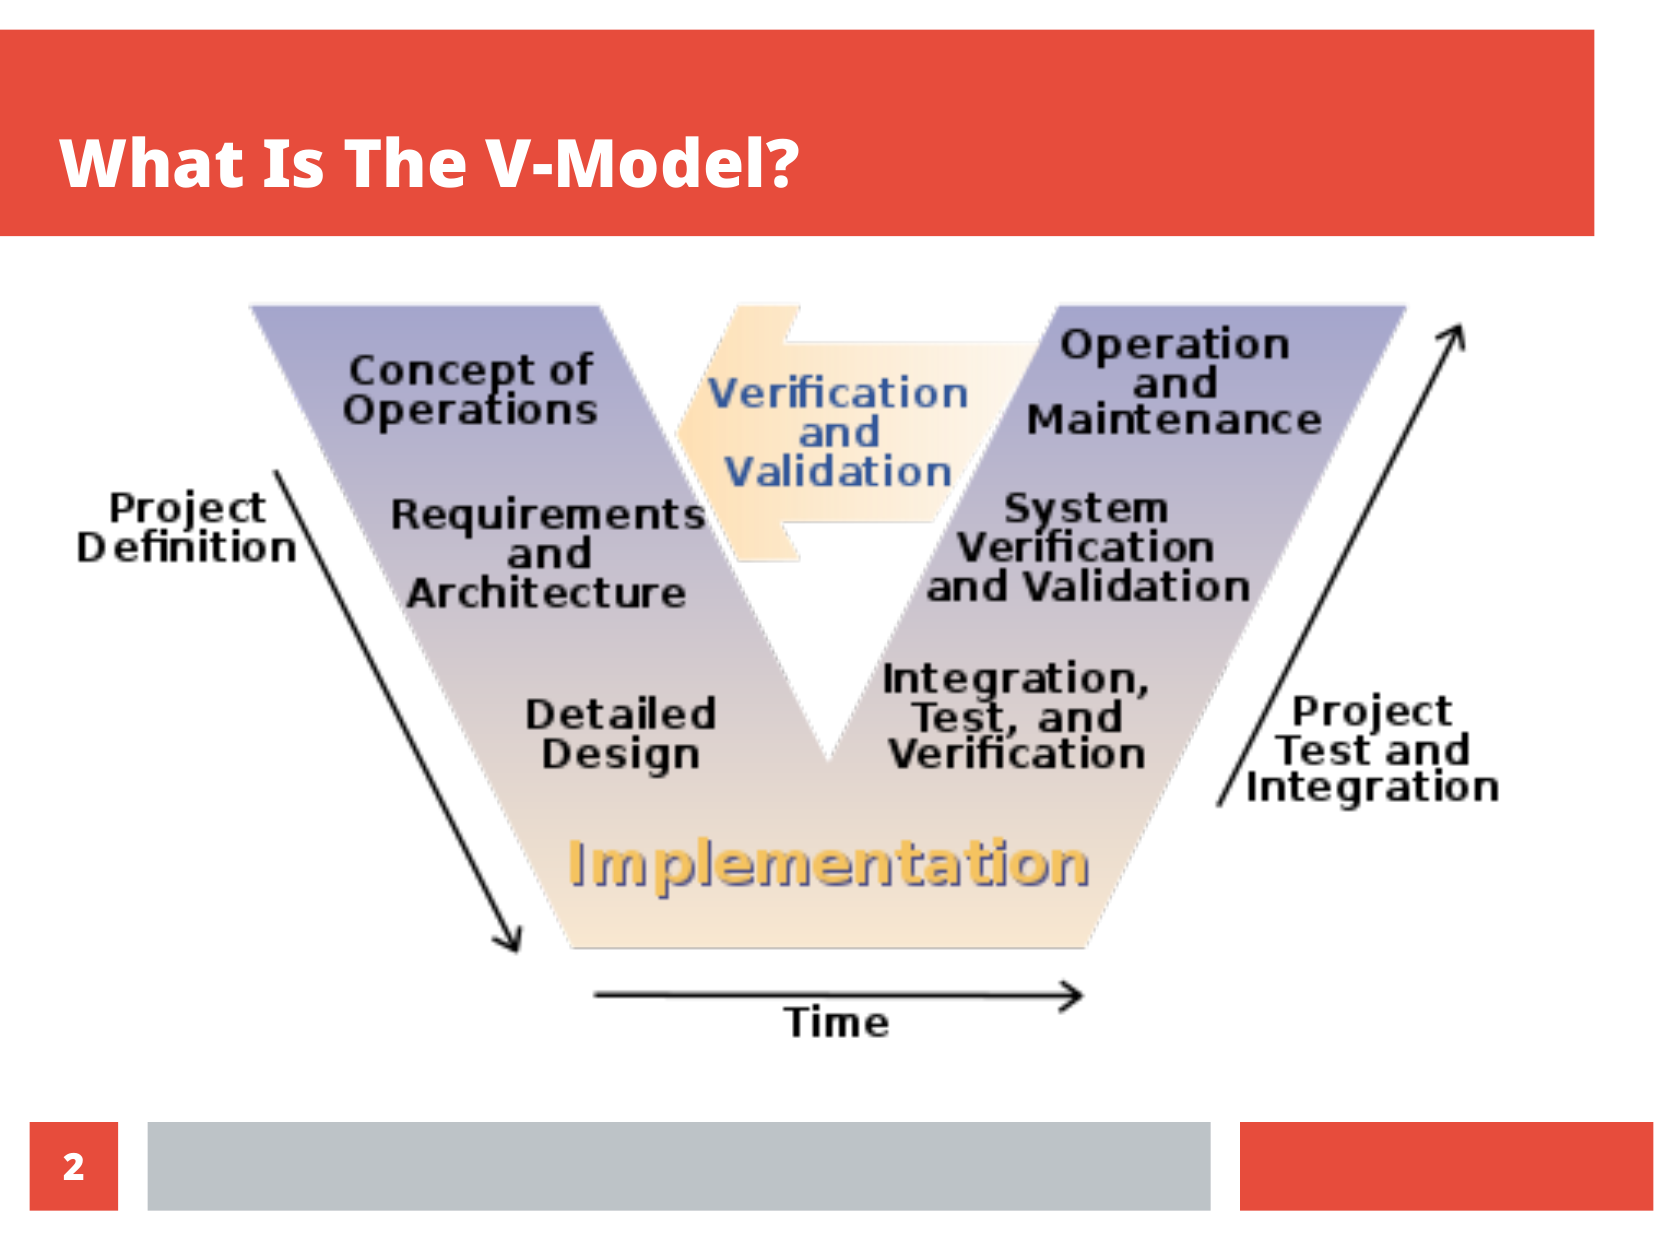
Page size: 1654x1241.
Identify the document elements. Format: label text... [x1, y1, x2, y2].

title What Is The V-Model? [59, 59, 1595, 207]
picture [70, 271, 1512, 1074]
